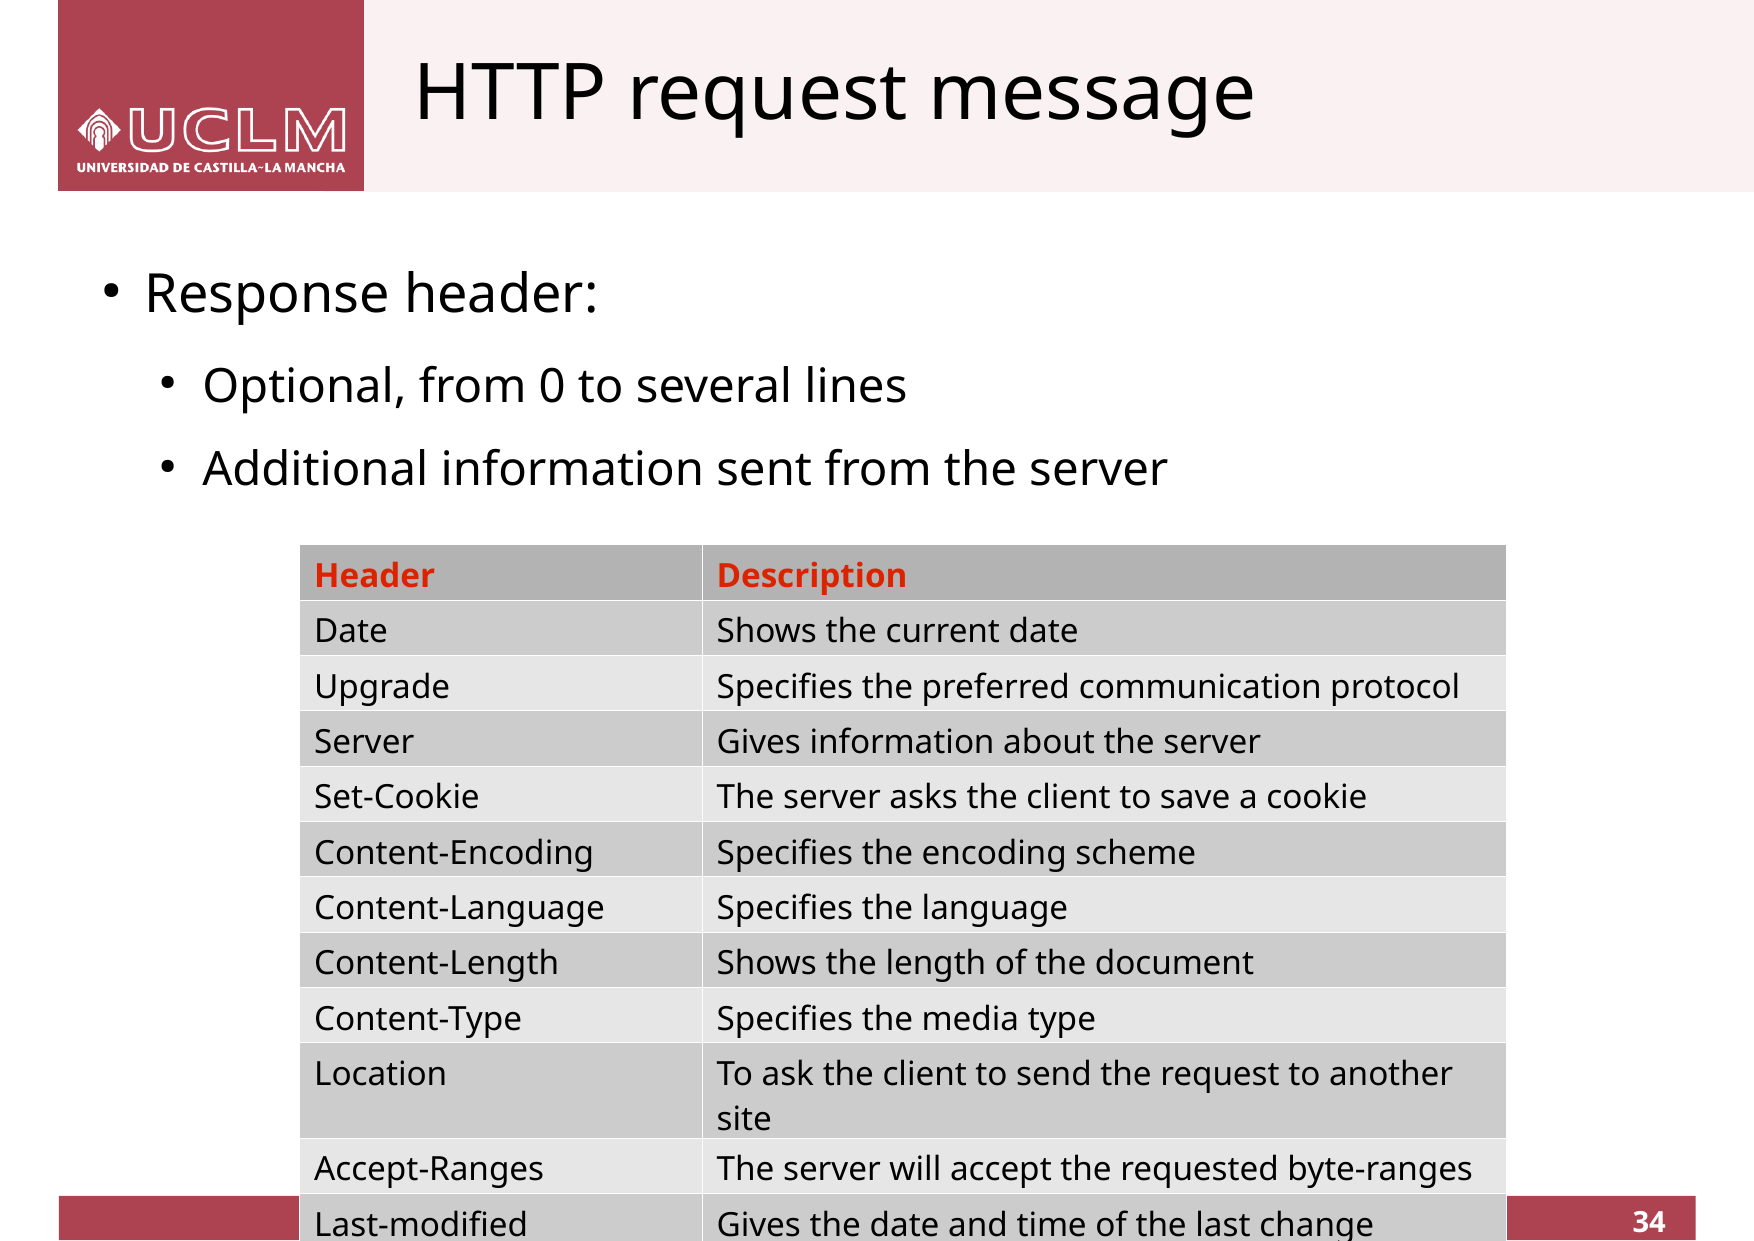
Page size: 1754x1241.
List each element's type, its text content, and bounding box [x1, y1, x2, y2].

table_cell Set-Cookie [300, 767, 702, 821]
table_cell Shows the current date [703, 601, 1506, 655]
table_cell Gives information about the server [703, 711, 1506, 766]
title HTTP request message [413, 0, 1667, 198]
table_cell Content-Language [300, 877, 702, 932]
table_cell Specifies the media type [703, 988, 1506, 1042]
table_header Description [703, 545, 1506, 600]
table_cell Gives the date and time of the last change [703, 1194, 1506, 1241]
table_cell Location [300, 1043, 702, 1138]
table_cell Server [300, 711, 702, 766]
list Response header: Optional, from 0 to several lines Additional information sent from the server [87, 254, 1667, 502]
table_cell The server asks the client to save a cookie [703, 767, 1506, 821]
table_cell To ask the client to send the request to another site [703, 1043, 1506, 1138]
picture [58, 0, 364, 191]
table_cell Content-Type [300, 988, 702, 1042]
table_cell Last-modified [300, 1194, 702, 1241]
table_cell Content-Length [300, 933, 702, 987]
table_cell Specifies the preferred communication protocol [703, 656, 1506, 710]
table_cell Specifies the language [703, 877, 1506, 932]
table_cell Upgrade [300, 656, 702, 710]
table_cell The server will accept the requested byte-ranges [703, 1139, 1506, 1193]
table_header Header [300, 545, 702, 600]
table_cell Date [300, 601, 702, 655]
table_cell Content-Encoding [300, 822, 702, 876]
table_cell Specifies the encoding scheme [703, 822, 1506, 876]
table_cell Accept-Ranges [300, 1139, 702, 1193]
table_cell Shows the length of the document [703, 933, 1506, 987]
